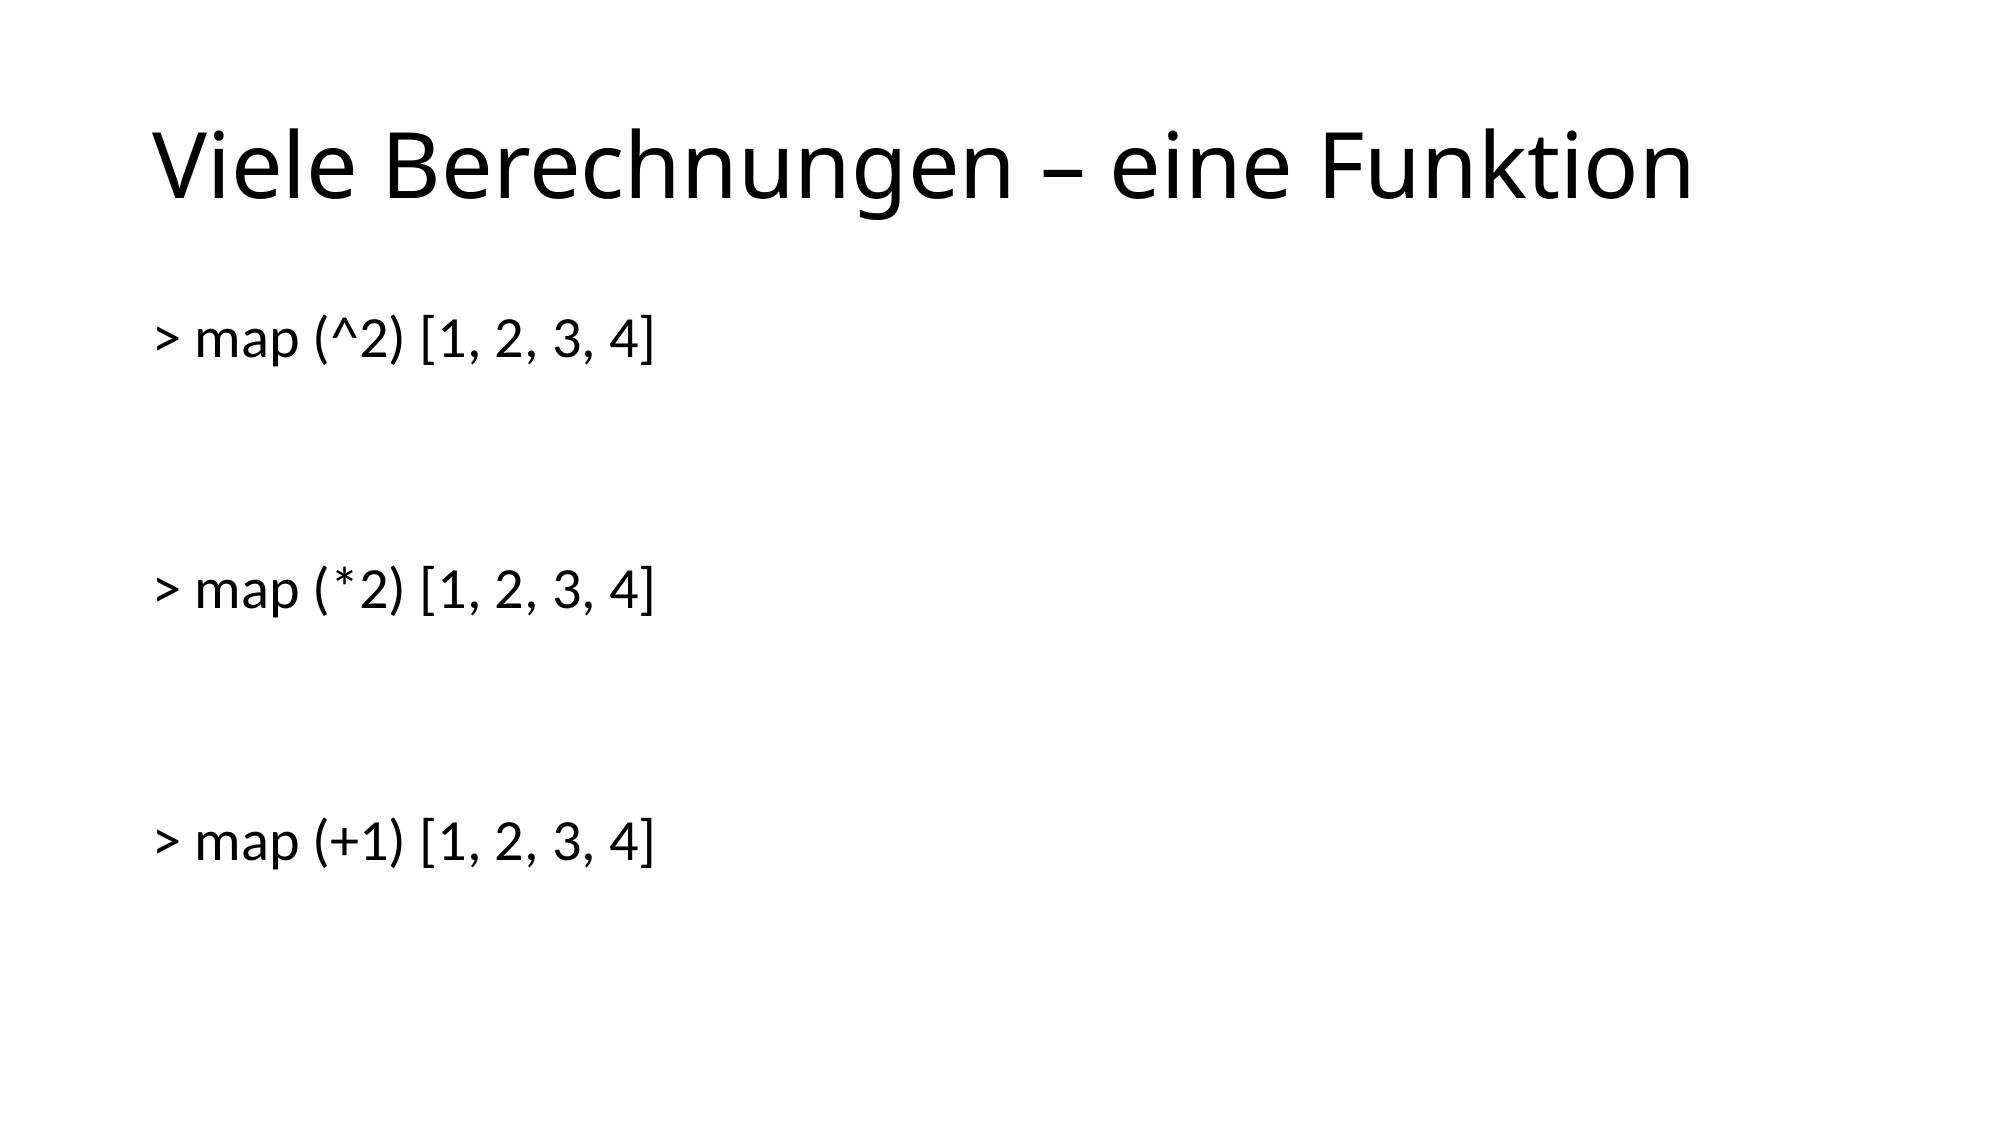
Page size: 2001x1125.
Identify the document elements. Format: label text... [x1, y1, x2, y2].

list > map (^2) [1, 2, 3, 4] > map (*2) [1, 2, 3, 4] > map (+1) [1, 2, 3, 4] [137, 299, 1863, 1014]
title Viele Berechnungen – eine Funktion [137, 59, 1863, 278]
